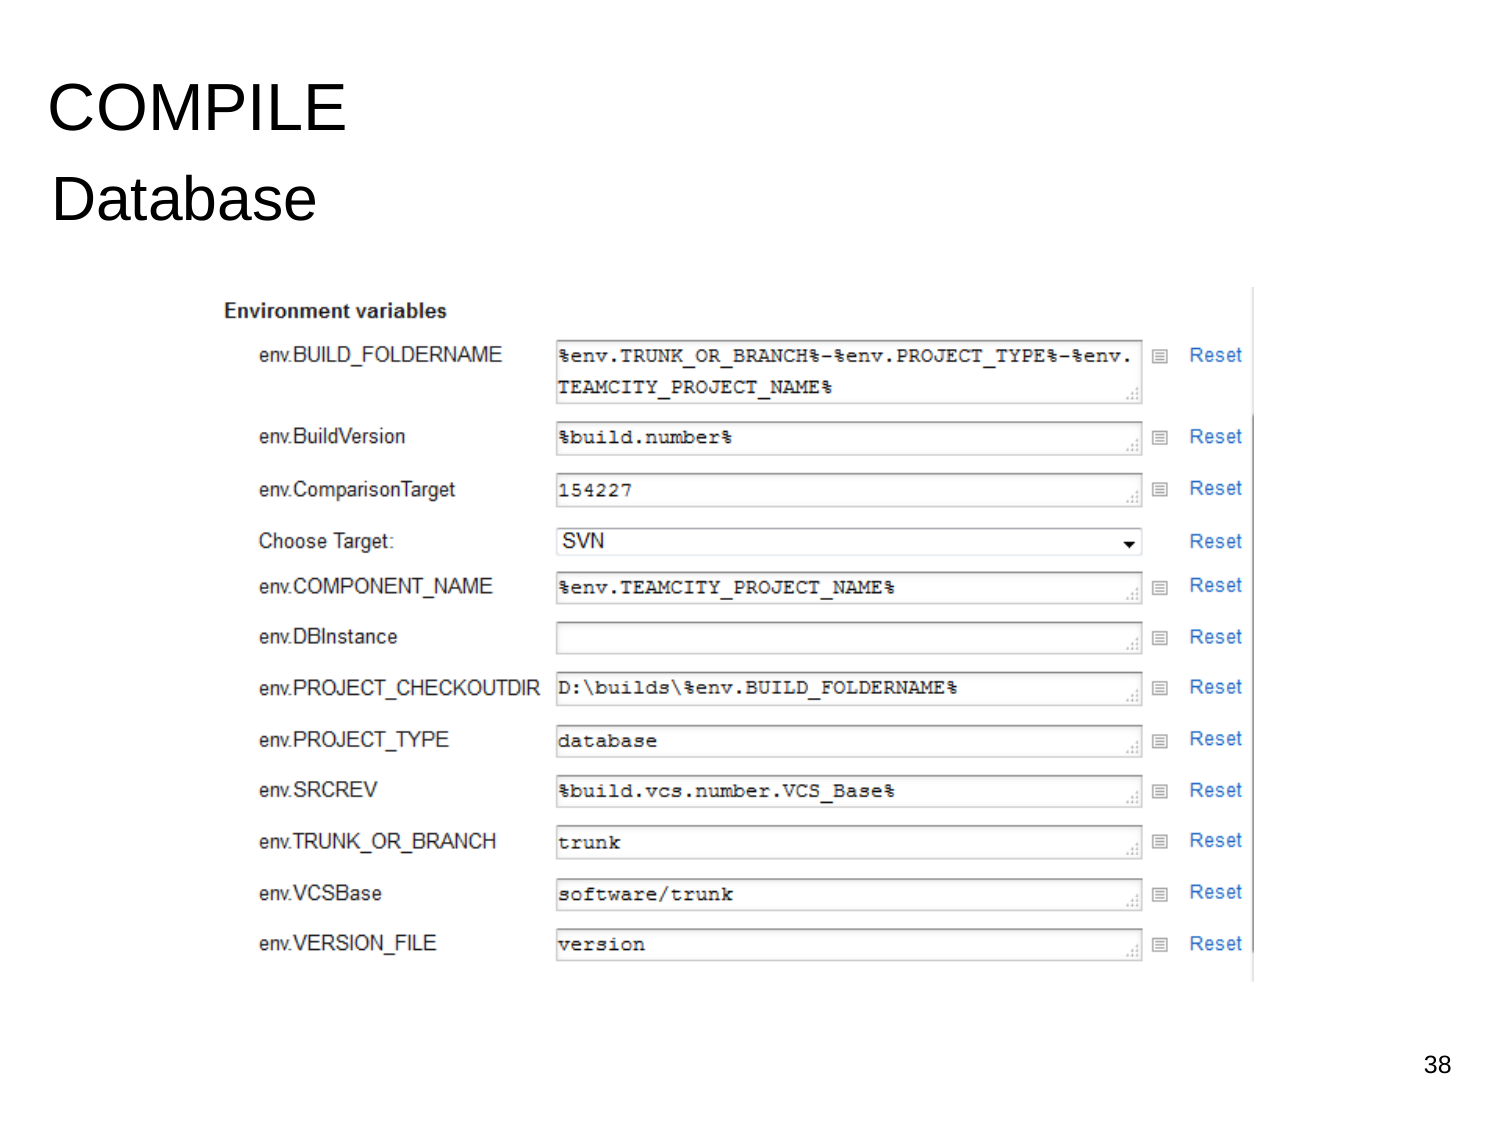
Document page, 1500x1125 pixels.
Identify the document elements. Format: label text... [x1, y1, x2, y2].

list Database [48, 150, 1452, 241]
picture [212, 287, 1254, 985]
slide_number <number> [1325, 1047, 1452, 1080]
title Compile [48, 57, 1452, 150]
